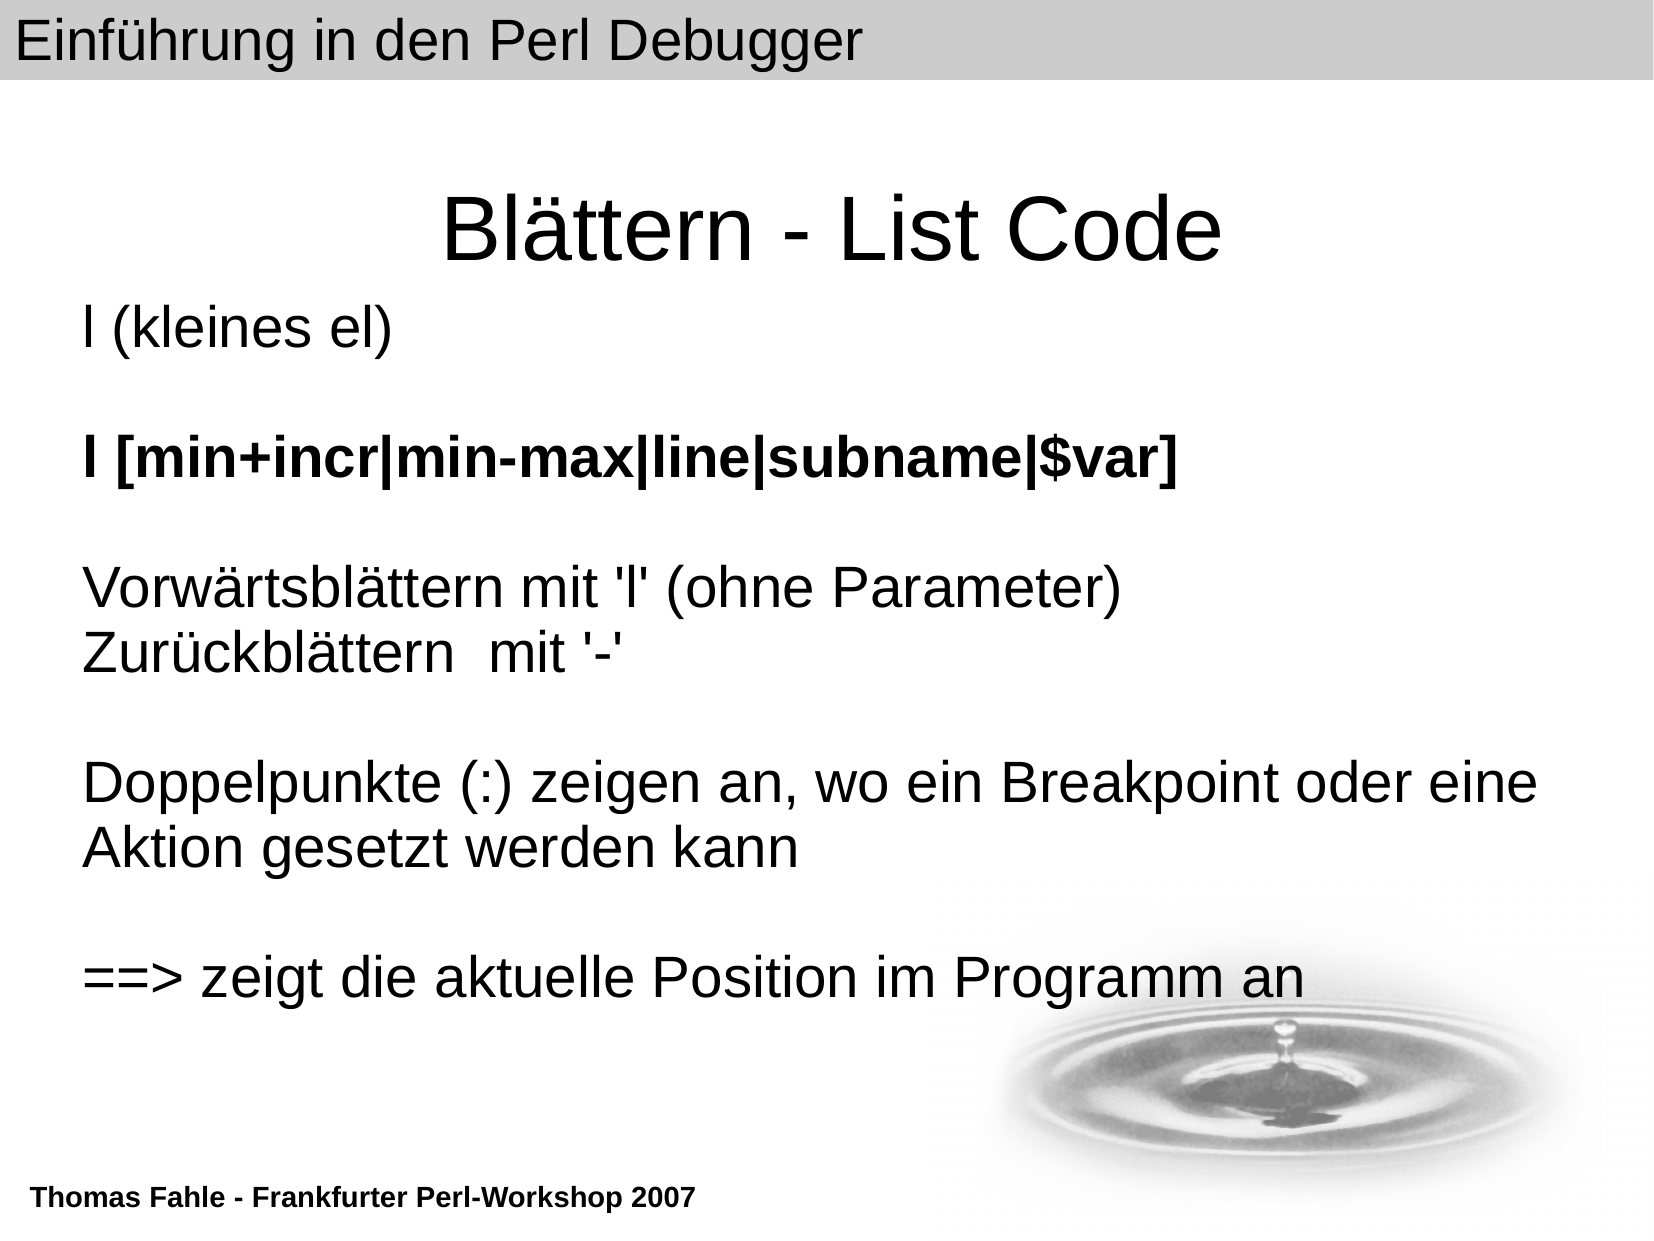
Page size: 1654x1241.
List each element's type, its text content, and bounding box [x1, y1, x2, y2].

title Blättern - List Code [88, 132, 1577, 325]
subtitle l (kleines el) l [min+incr|min-max|line|subname|$var] Vorwärtsblättern mit 'l' (ohne Parameter) Zurückblättern mit '-' Doppelpunkte (:) zeigen an, wo ein Breakpoint oder eine Aktion gesetzt werden kann ==> zeigt die aktuelle Position im Programm an [82, 295, 1571, 1010]
picture [0, 80, 1654, 1241]
